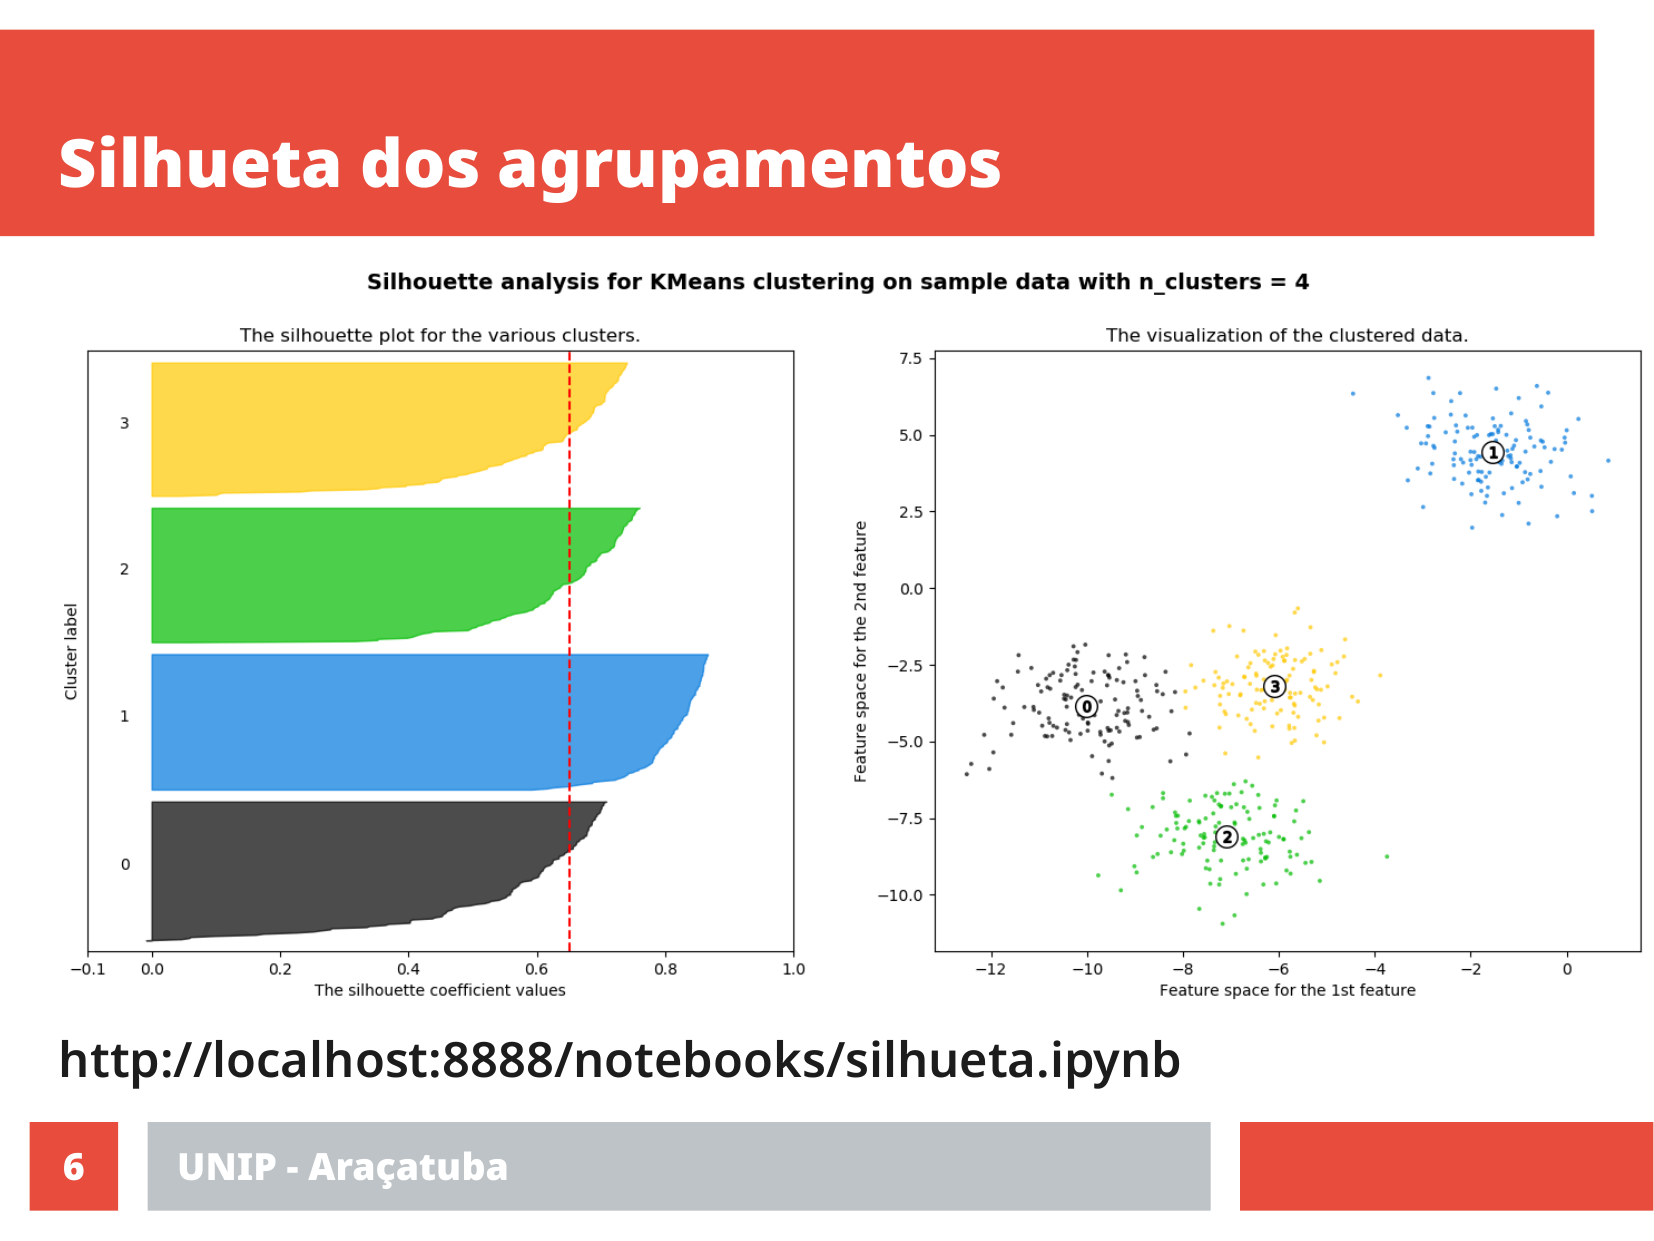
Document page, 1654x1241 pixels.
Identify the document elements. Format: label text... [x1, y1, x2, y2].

picture [0, 257, 1654, 1037]
title Silhueta dos agrupamentos [59, 59, 1595, 207]
list http://localhost:8888/notebooks/silhueta.ipynb [59, 1037, 1565, 1093]
